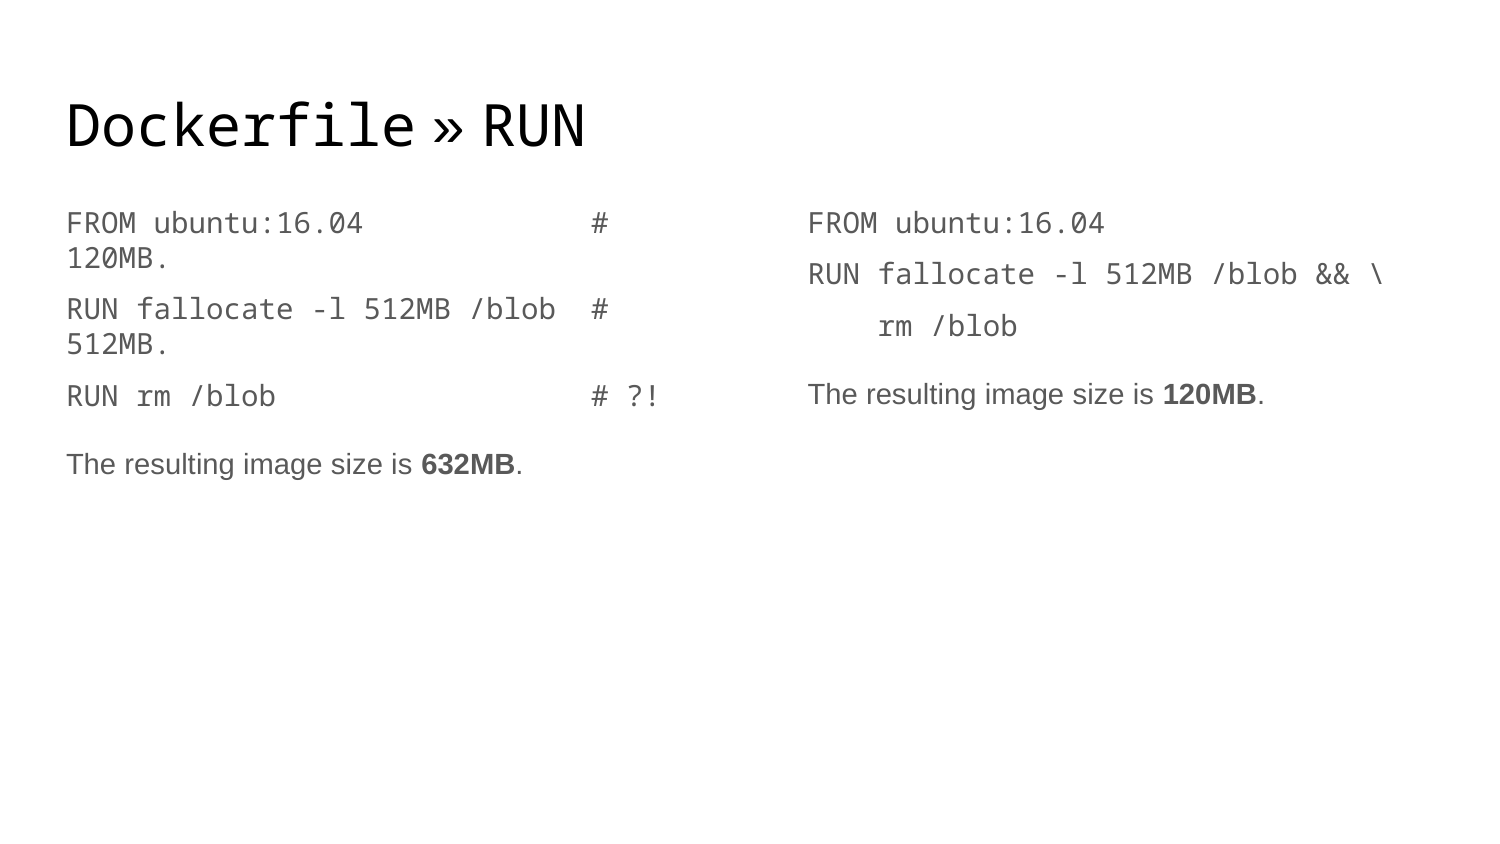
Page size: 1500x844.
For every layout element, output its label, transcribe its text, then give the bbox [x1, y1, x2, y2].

title Dockerfile » RUN [51, 72, 1449, 167]
list FROM ubuntu:16.04 RUN fallocate -l 512MB /blob && \ rm /blob The resulting image size is 120MB. [792, 189, 1449, 750]
list FROM ubuntu:16.04 # 120MB. RUN fallocate -l 512MB /blob # 512MB. RUN rm /blob # ?! The resulting image size is 632MB. [51, 189, 708, 750]
